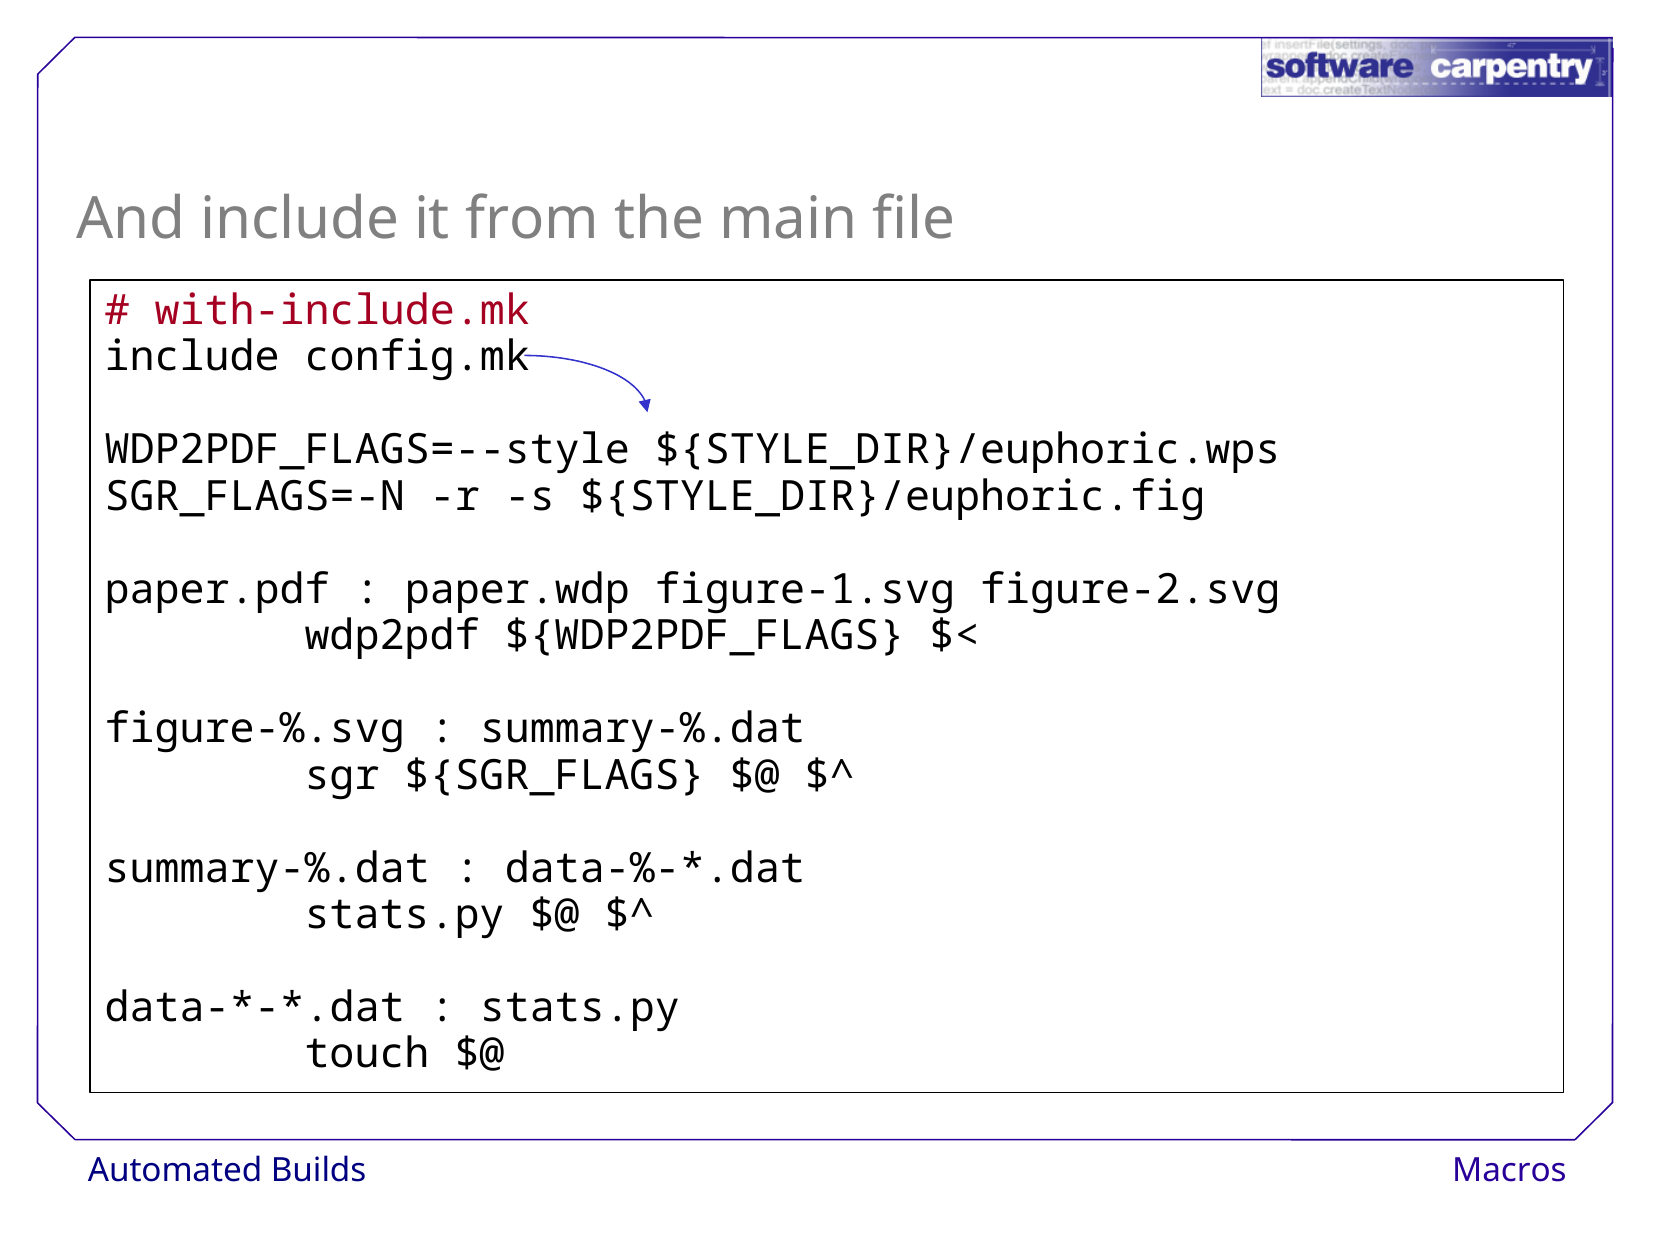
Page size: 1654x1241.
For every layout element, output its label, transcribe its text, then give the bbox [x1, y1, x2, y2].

text_box And include it from the main file [61, 138, 1121, 259]
text_box # with-include.mk include config.mk WDP2PDF_FLAGS=--style ${STYLE_DIR}/euphoric.wps SGR_FLAGS=-N -r -s ${STYLE_DIR}/euphoric.fig paper.pdf : paper.wdp figure-1.svg figure-2.svg wdp2pdf ${WDP2PDF_FLAGS} $< figure-%.svg : summary-%.dat sgr ${SGR_FLAGS} $@ $^ summary-%.dat : data-%-*.dat stats.py $@ $^ data-*-*.dat : stats.py touch $@ [89, 279, 1564, 1093]
picture [1261, 39, 1613, 97]
